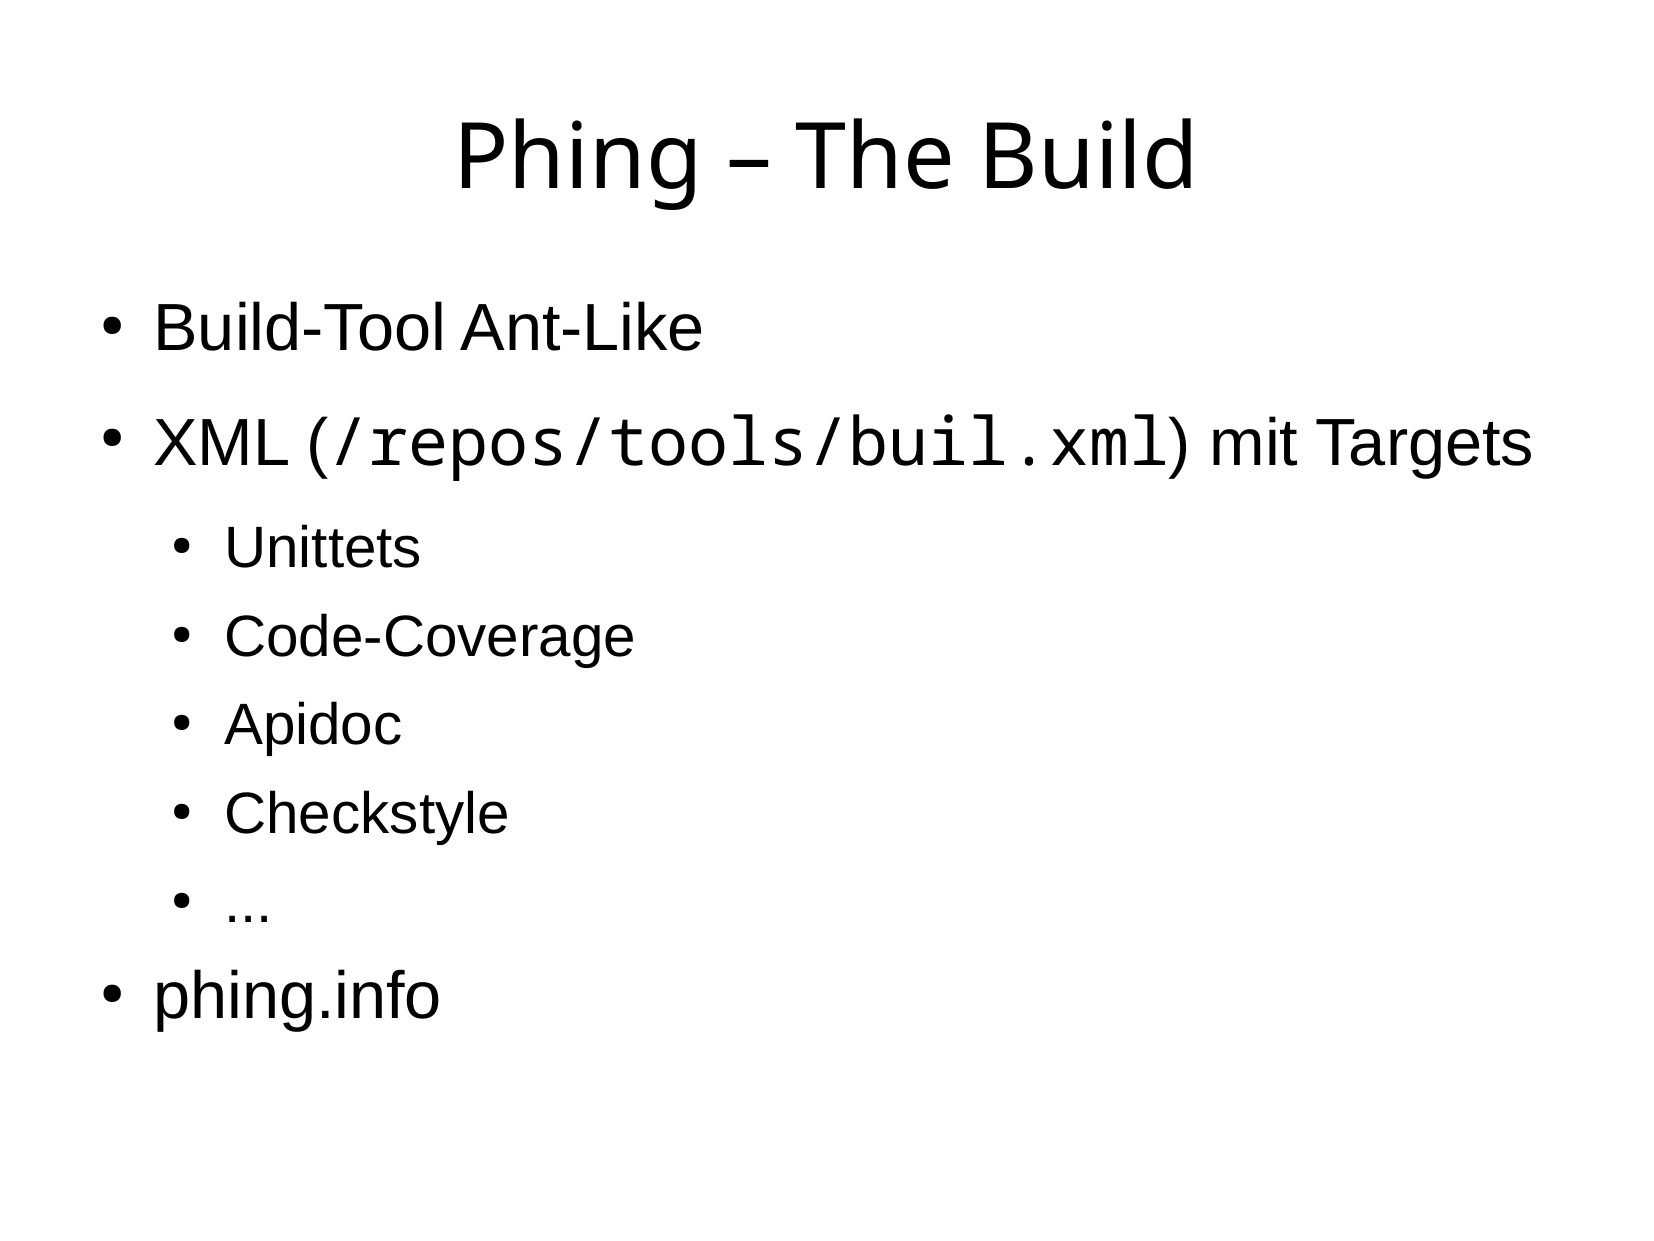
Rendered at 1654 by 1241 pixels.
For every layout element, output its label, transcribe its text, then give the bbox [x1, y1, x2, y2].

title Phing – The Build [82, 49, 1571, 257]
list Build-Tool Ant-Like XML (/repos/tools/buil.xml) mit Targets Unittets Code-Coverage Apidoc Checkstyle ... phing.info [82, 290, 1571, 1109]
